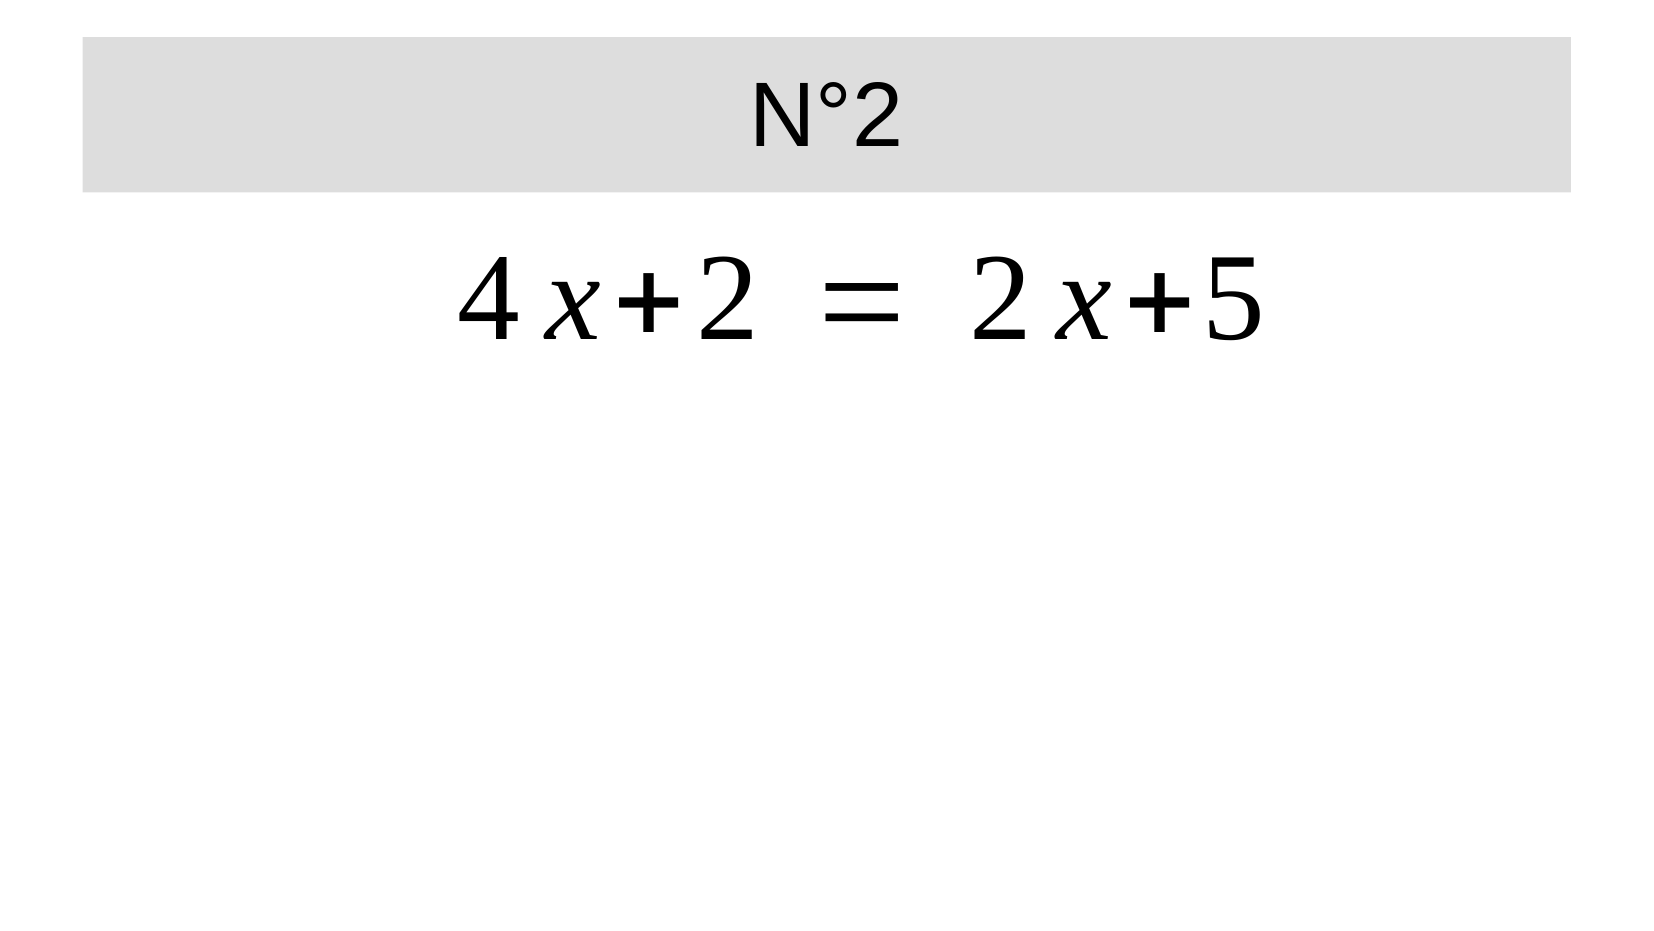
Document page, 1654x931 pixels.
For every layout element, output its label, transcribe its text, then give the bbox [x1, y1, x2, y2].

chart [447, 228, 1272, 367]
title N°2 [82, 37, 1571, 193]
